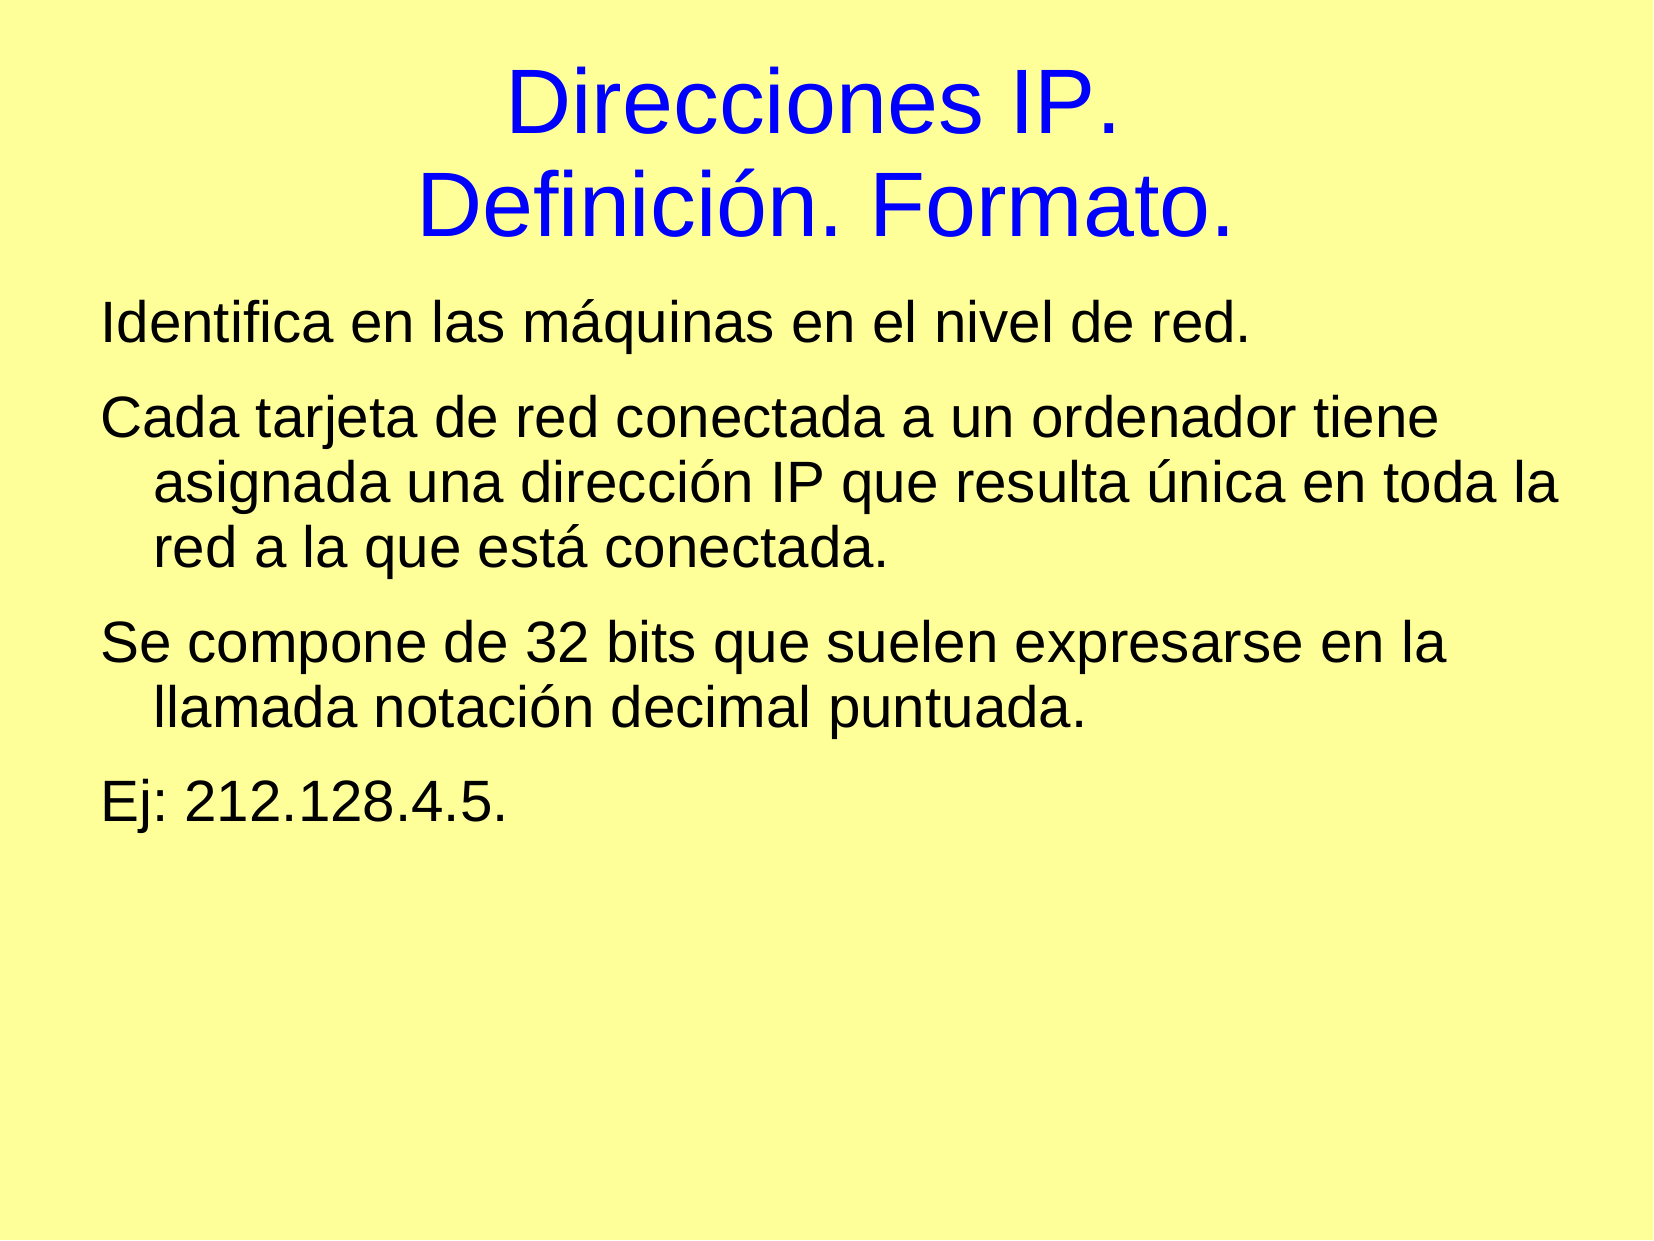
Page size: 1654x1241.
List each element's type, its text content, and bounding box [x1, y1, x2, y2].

title Direcciones IP. Definición. Formato. [82, 49, 1571, 257]
list Identifica en las máquinas en el nivel de red. Cada tarjeta de red conectada a un ordenador tiene asignada una dirección IP que resulta única en toda la red a la que está conectada. Se compone de 32 bits que suelen expresarse en la llamada notación decimal puntuada. Ej: 212.128.4.5. [82, 290, 1571, 1109]
